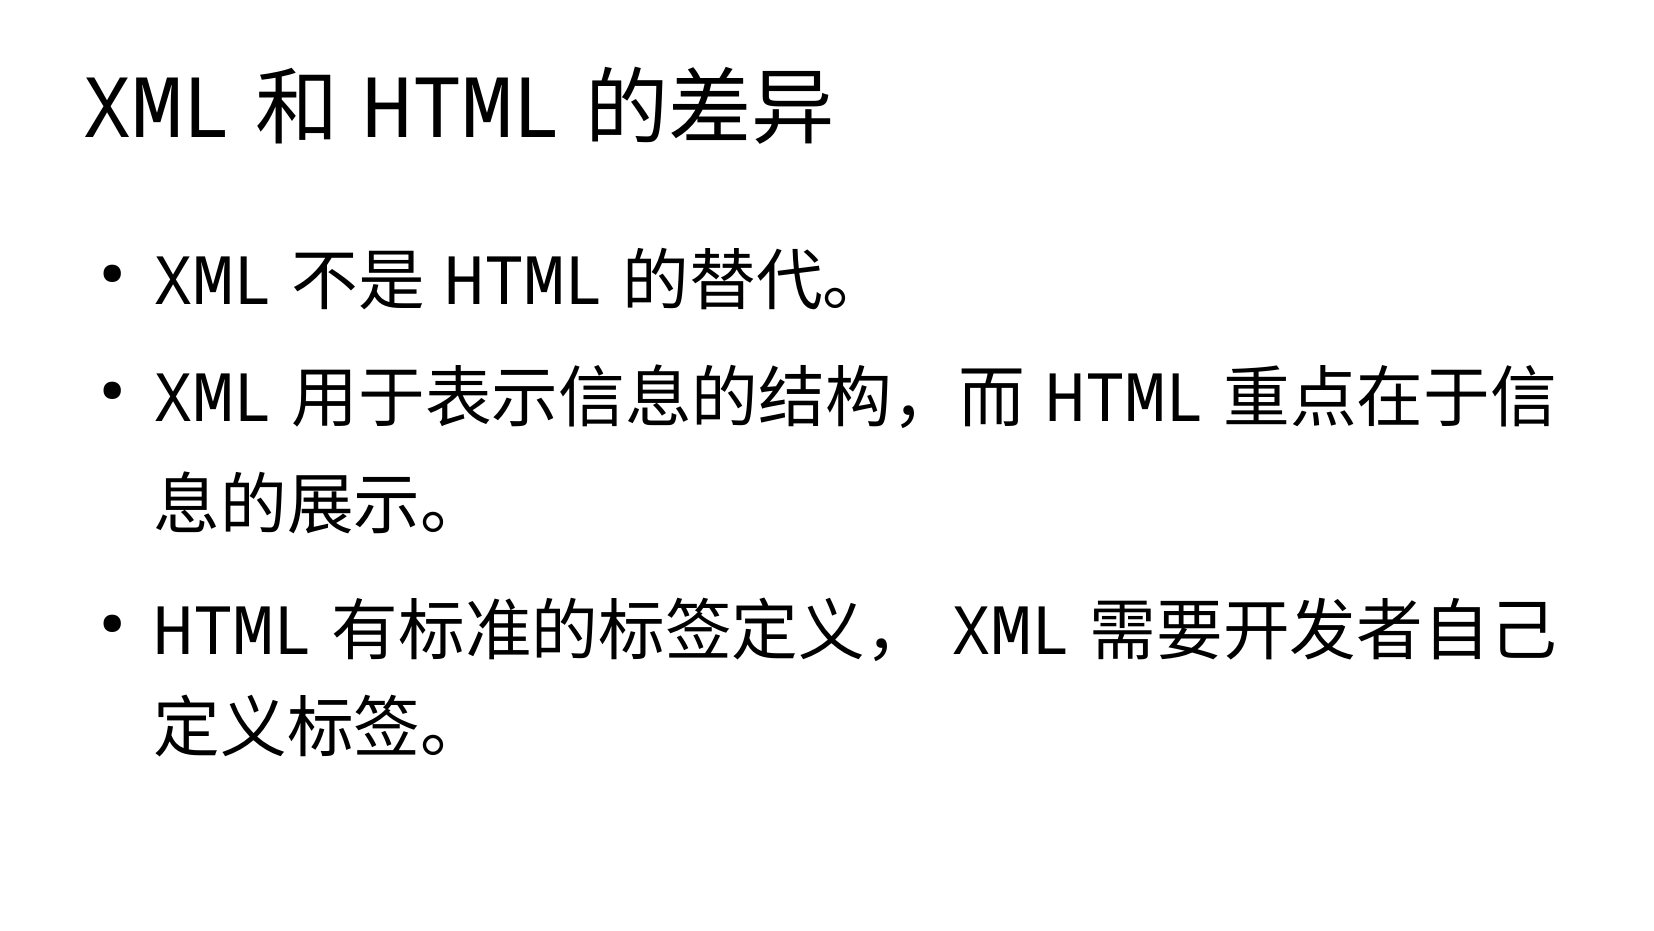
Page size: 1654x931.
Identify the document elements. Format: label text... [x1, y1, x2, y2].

list XML不是HTML的替代。 XML用于表示信息的结构，而HTML重点在于信息的展示。 HTML有标准的标签定义，XML需要开发者自己定义标签。 [82, 217, 1571, 875]
title XML和HTML的差异 [82, 37, 1571, 166]
